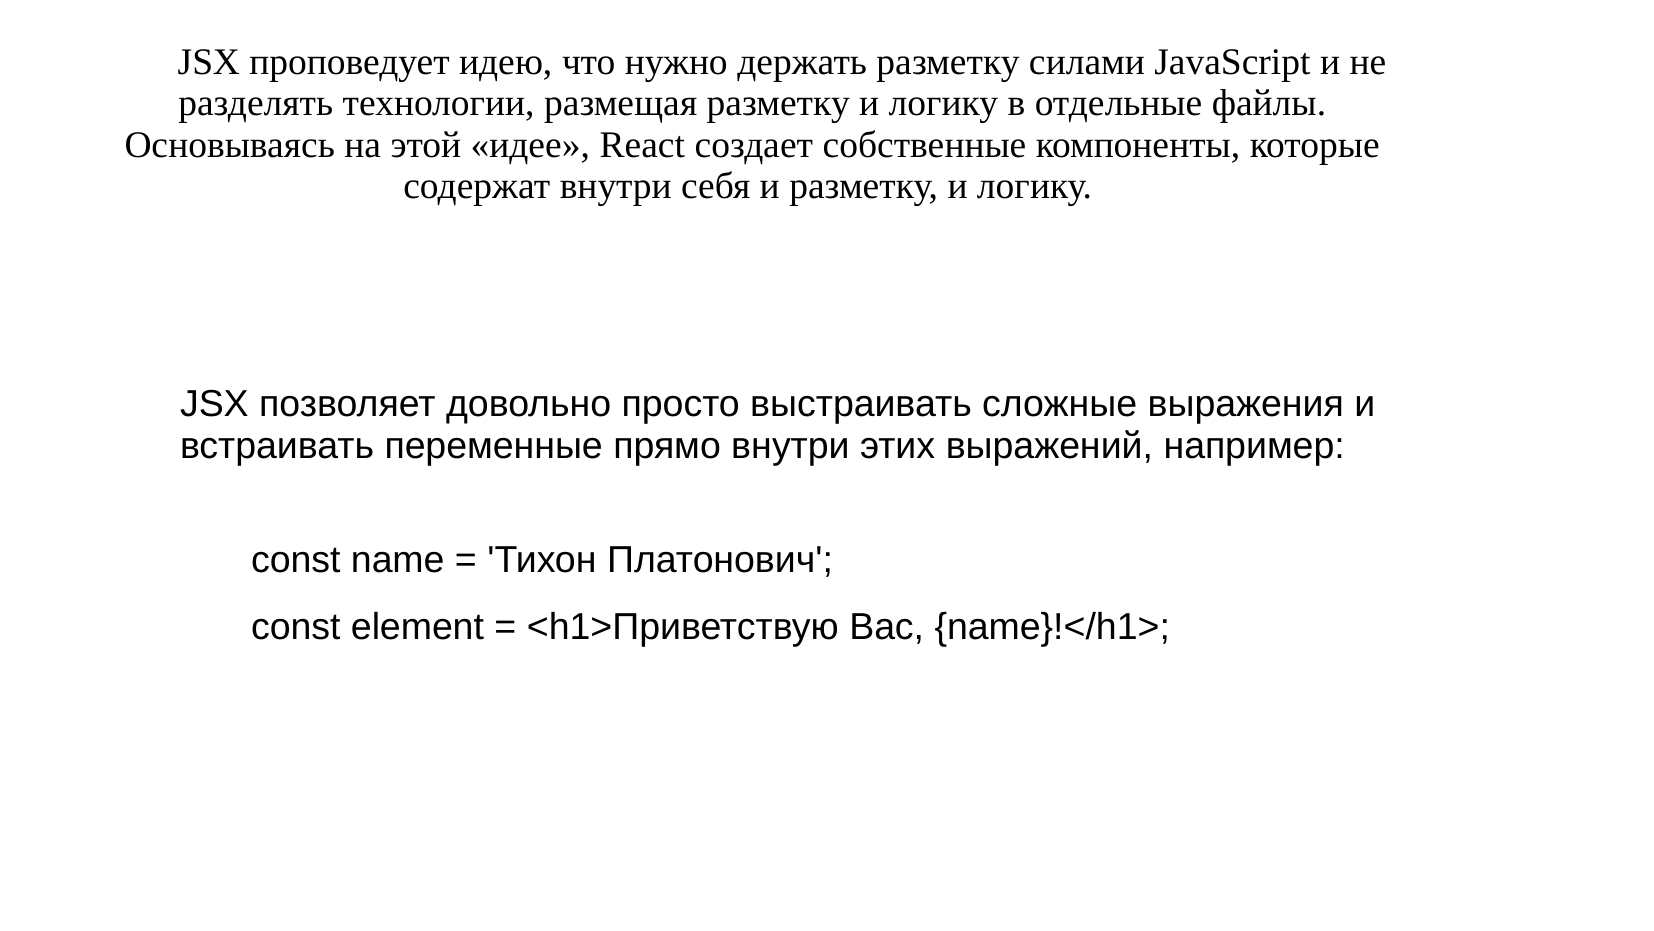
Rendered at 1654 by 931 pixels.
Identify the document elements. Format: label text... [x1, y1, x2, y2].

title JSX проповедует идею, что нужно держать разметку силами JavaScript и не разделять технологии, размещая разметку и логику в отдельные файлы. Основываясь на этой «идее», React создает собственные компоненты, которые содержат внутри себя и разметку, и логику. [88, 40, 1418, 207]
text_box JSX позволяет довольно просто выстраивать сложные выражения и встраивать переменные прямо внутри этих выражений, например: [165, 375, 1506, 475]
text_box const name = 'Тихон Платонович'; const element = <h1>Приветствую Вас, {name}!</h1>; [236, 531, 1388, 848]
